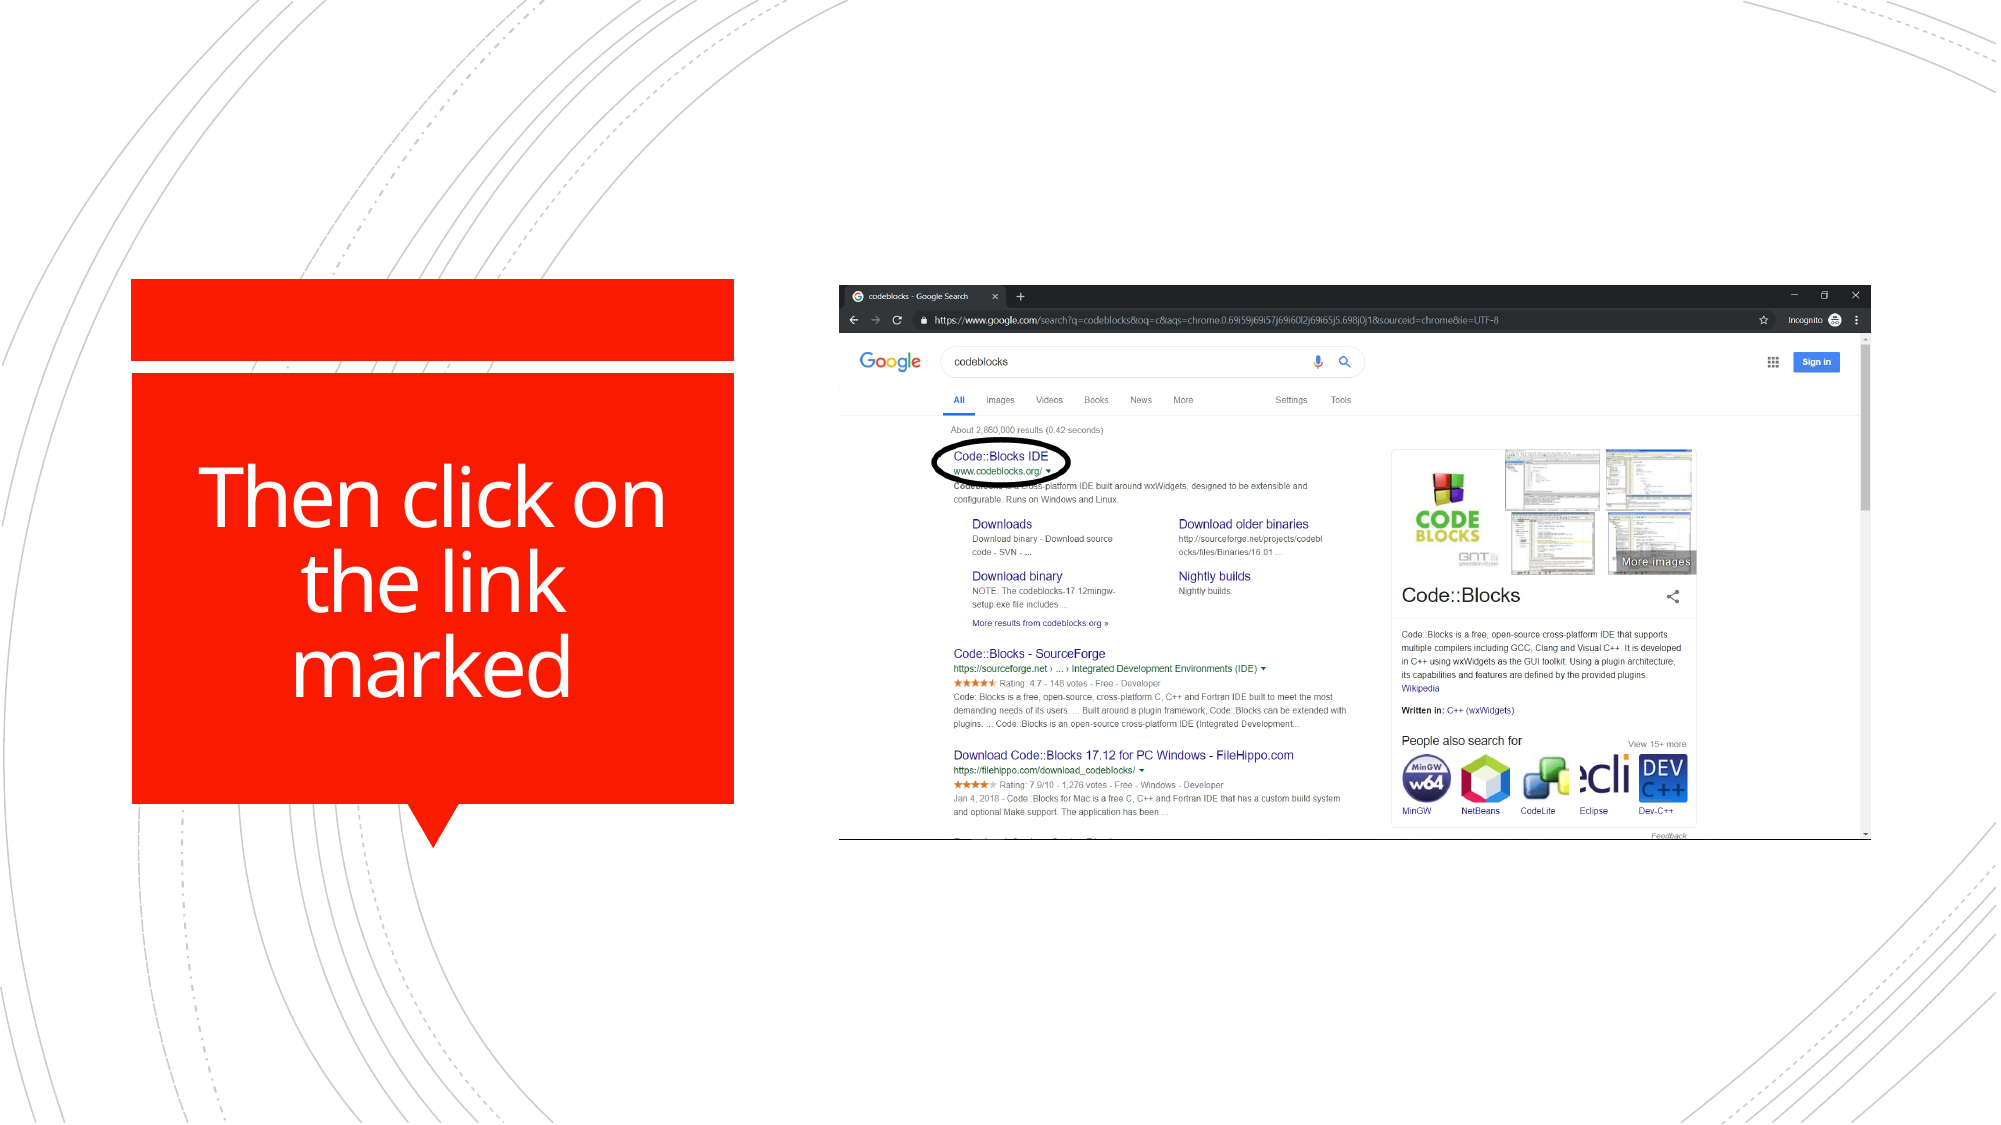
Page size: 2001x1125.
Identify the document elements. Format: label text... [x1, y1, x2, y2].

picture [839, 285, 1871, 840]
title Then click on the link marked [145, 385, 720, 789]
